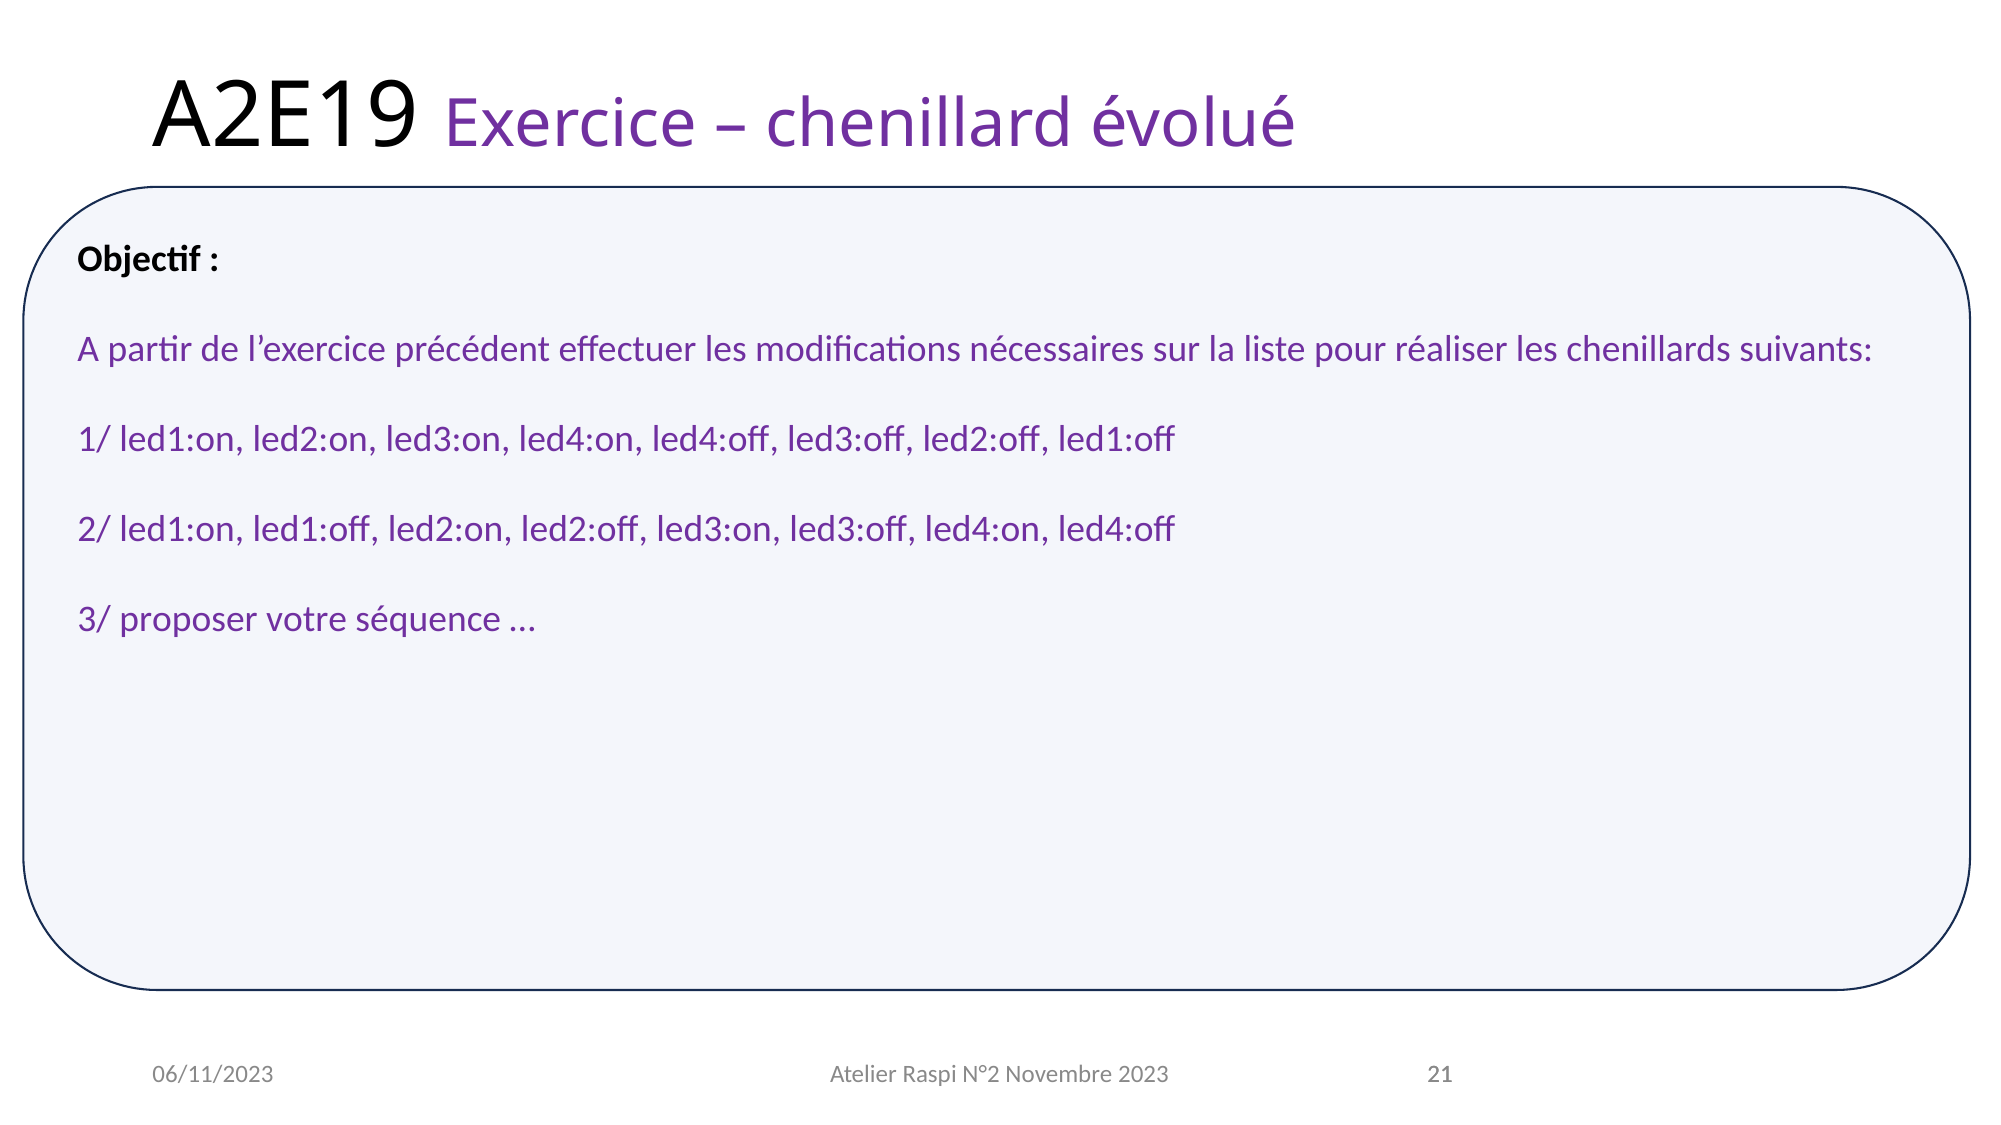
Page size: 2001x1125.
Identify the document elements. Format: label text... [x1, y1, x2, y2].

text_box Objectif : A partir de l’exercice précédent effectuer les modifications nécessaires sur la liste pour réaliser les chenillards suivants: 1/ led1:on, led2:on, led3:on, led4:on, led4:off, led3:off, led2:off, led1:off 2/ led1:on, led1:off, led2:on, led2:off, led3:on, led3:off, led4:on, led4:off 3/ proposer votre séquence … [23, 186, 1971, 991]
text_box Atelier Raspi N°2 Novembre 2023 [662, 1042, 1338, 1103]
text_box [1412, 1042, 1863, 1103]
text_box 06/11/2023 [137, 1042, 588, 1103]
text_box A2E19 Exercice – chenillard évolué [137, 59, 1863, 164]
